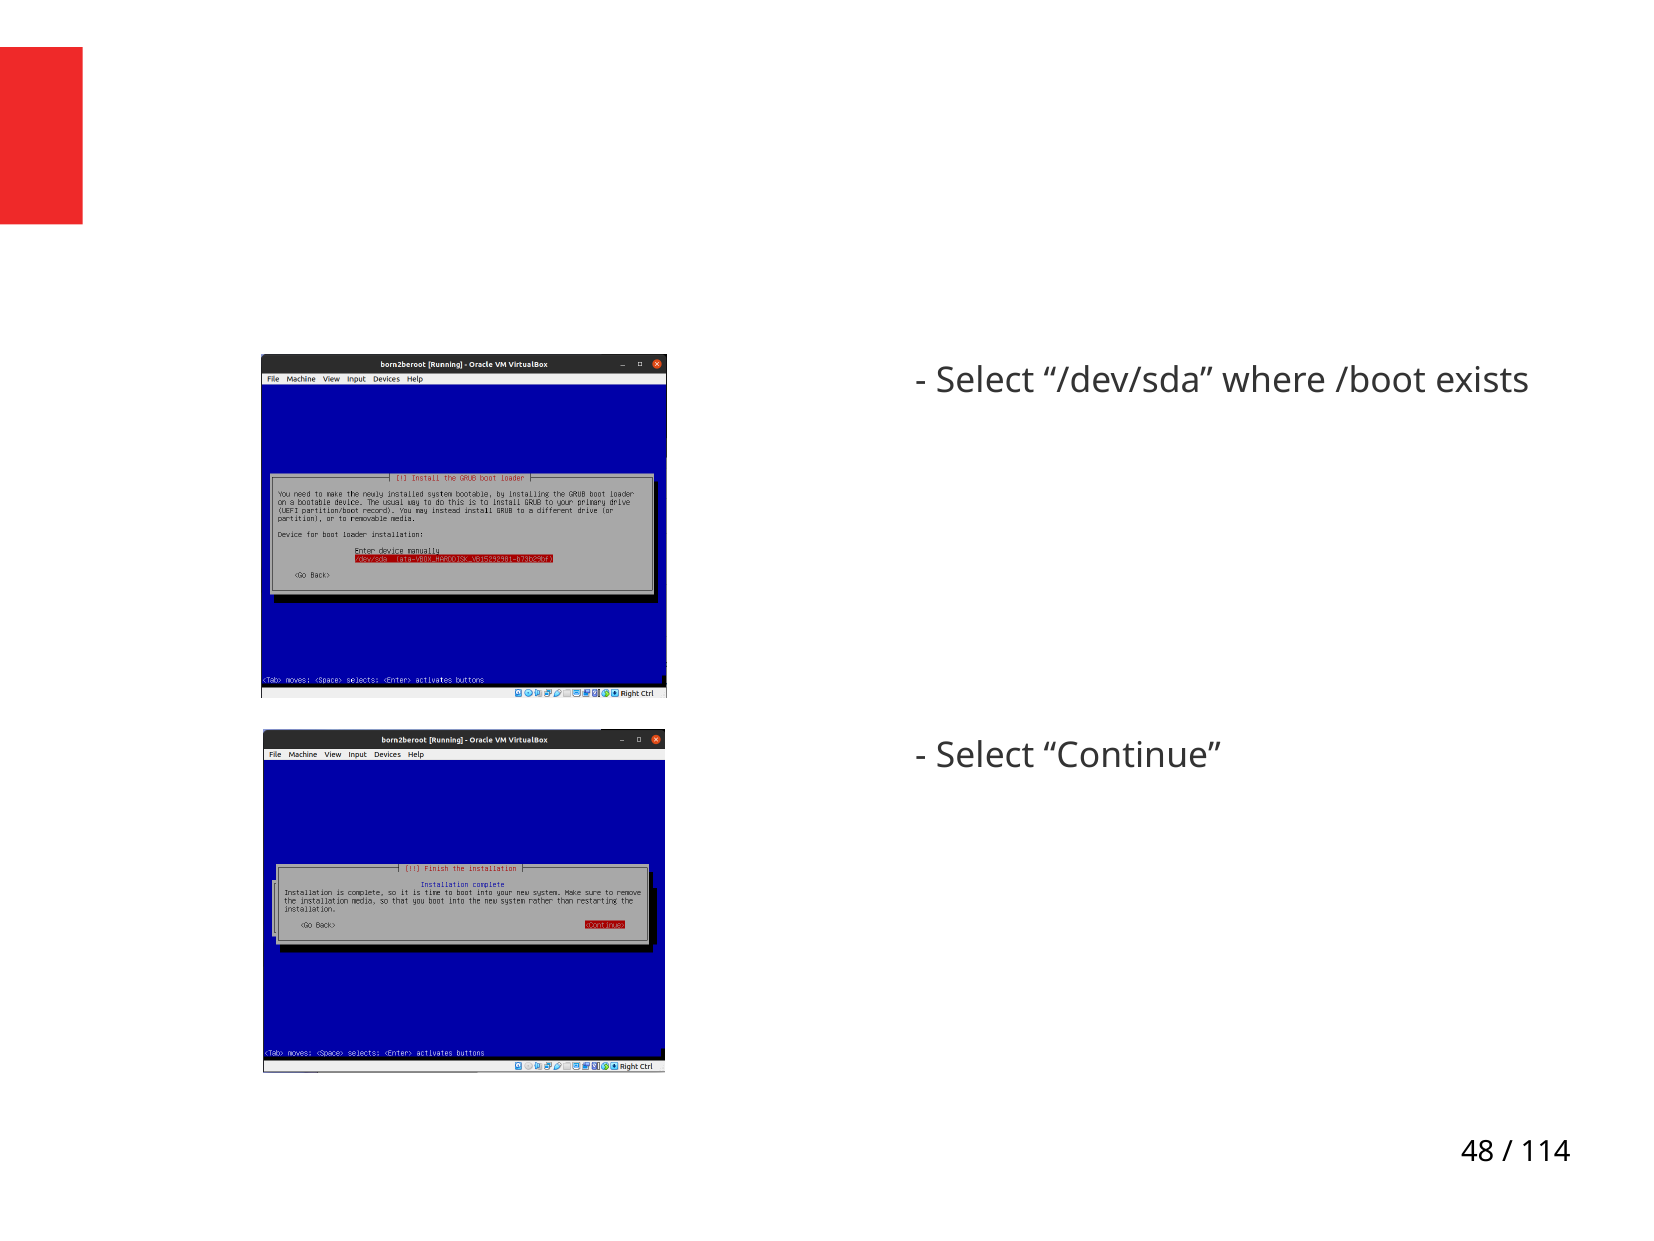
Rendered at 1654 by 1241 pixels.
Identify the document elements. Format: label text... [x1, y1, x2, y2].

list - Select “Continue” [844, 730, 1536, 1074]
list - Select “/dev/sda” where /boot exists [844, 354, 1536, 698]
picture [261, 354, 667, 698]
picture [263, 729, 665, 1074]
